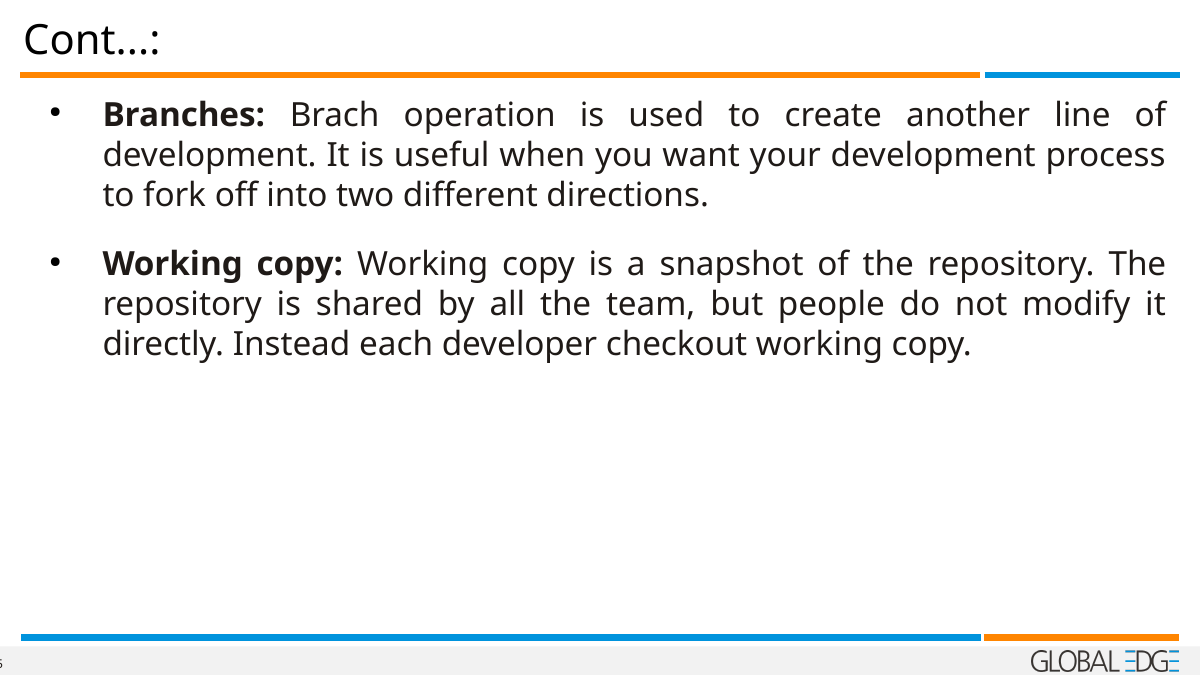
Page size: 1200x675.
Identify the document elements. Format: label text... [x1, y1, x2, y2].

picture [1031, 650, 1179, 672]
title Cont...: [11, 11, 1087, 65]
list Branches: Brach operation is used to create another line of development. It is useful when you want your development process to fork off into two different directions. Working copy: Working copy is a snapshot of the repository. The repository is shared by all the team, but people do not modify it directly. Instead each developer checkout working copy. [20, 87, 1179, 628]
